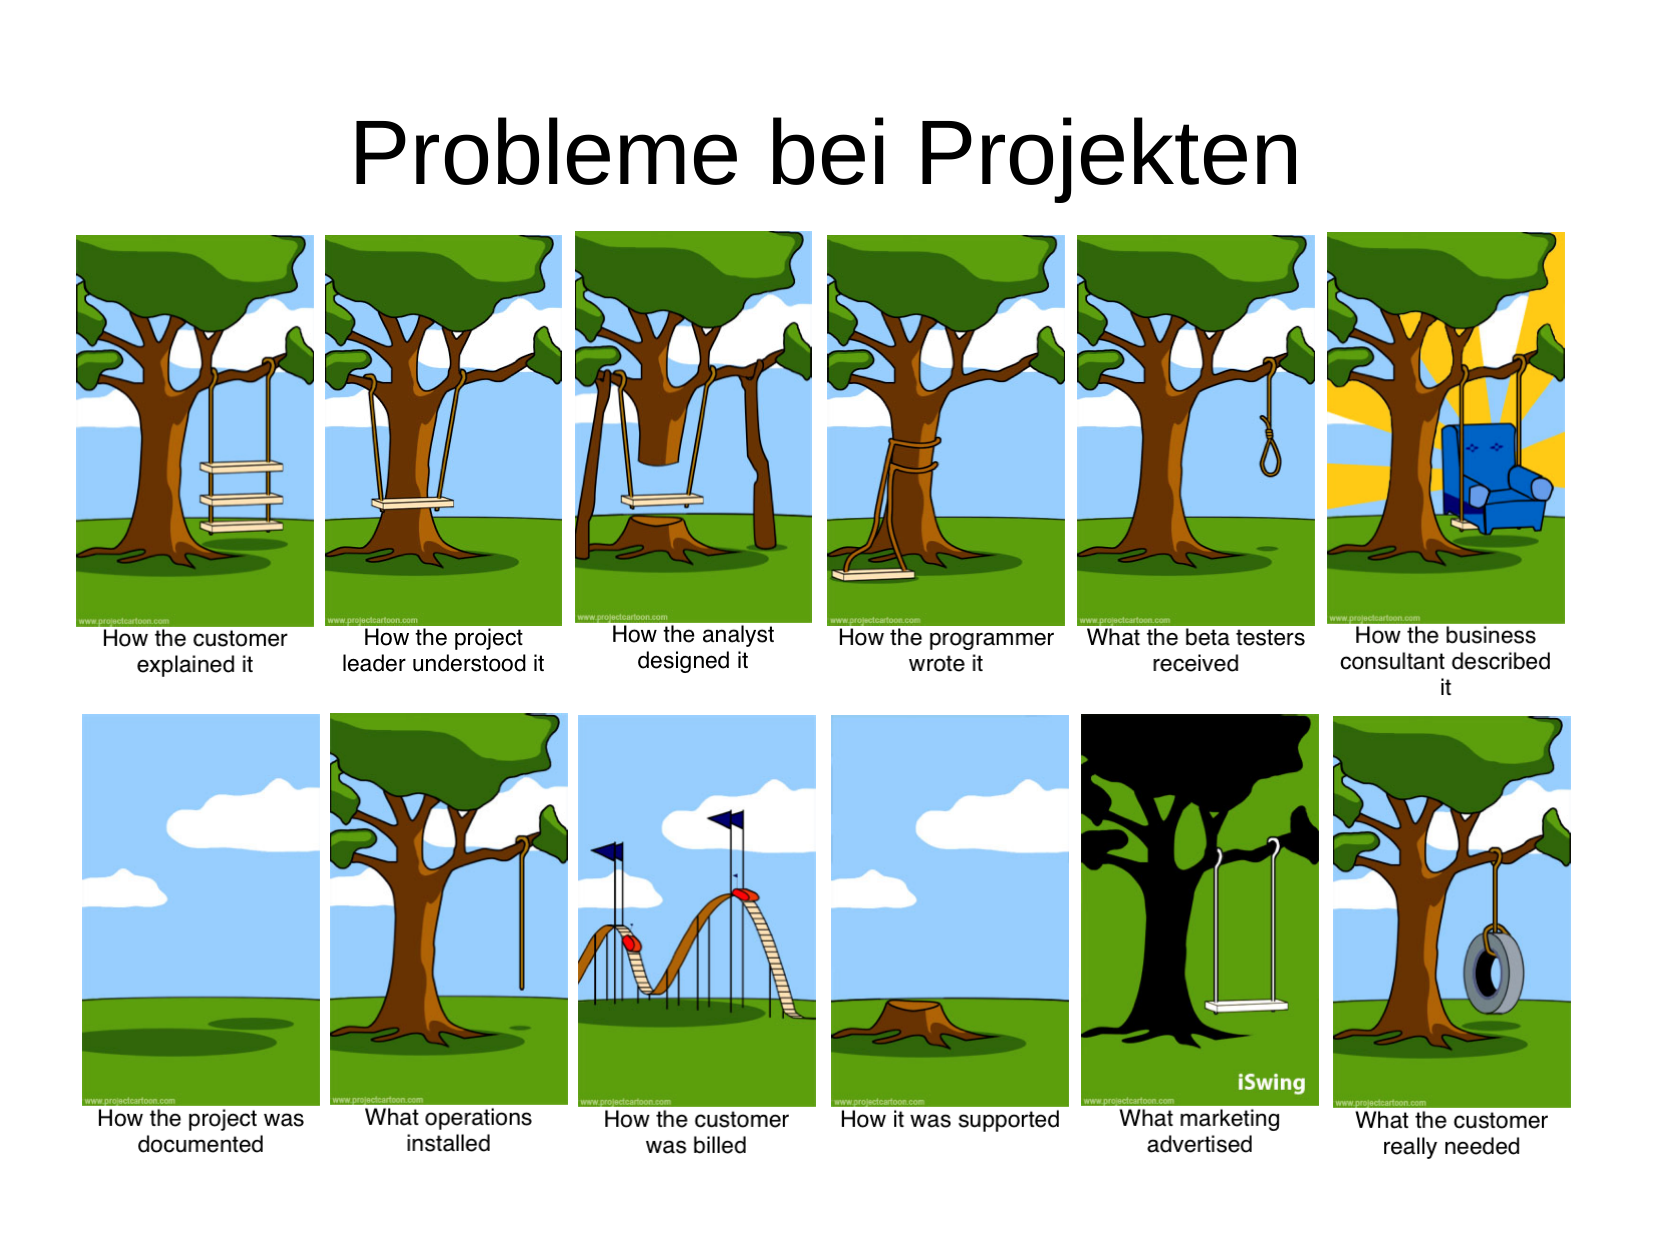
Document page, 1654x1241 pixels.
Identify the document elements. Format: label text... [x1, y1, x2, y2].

picture [1328, 708, 1575, 1183]
picture [321, 229, 567, 686]
picture [822, 229, 1069, 686]
title Probleme bei Projekten [82, 49, 1571, 257]
picture [1322, 228, 1569, 703]
picture [826, 707, 1073, 1182]
picture [78, 707, 571, 1183]
picture [72, 227, 319, 680]
picture [569, 223, 815, 680]
picture [574, 707, 821, 1182]
picture [1076, 708, 1323, 1183]
picture [1074, 229, 1321, 686]
